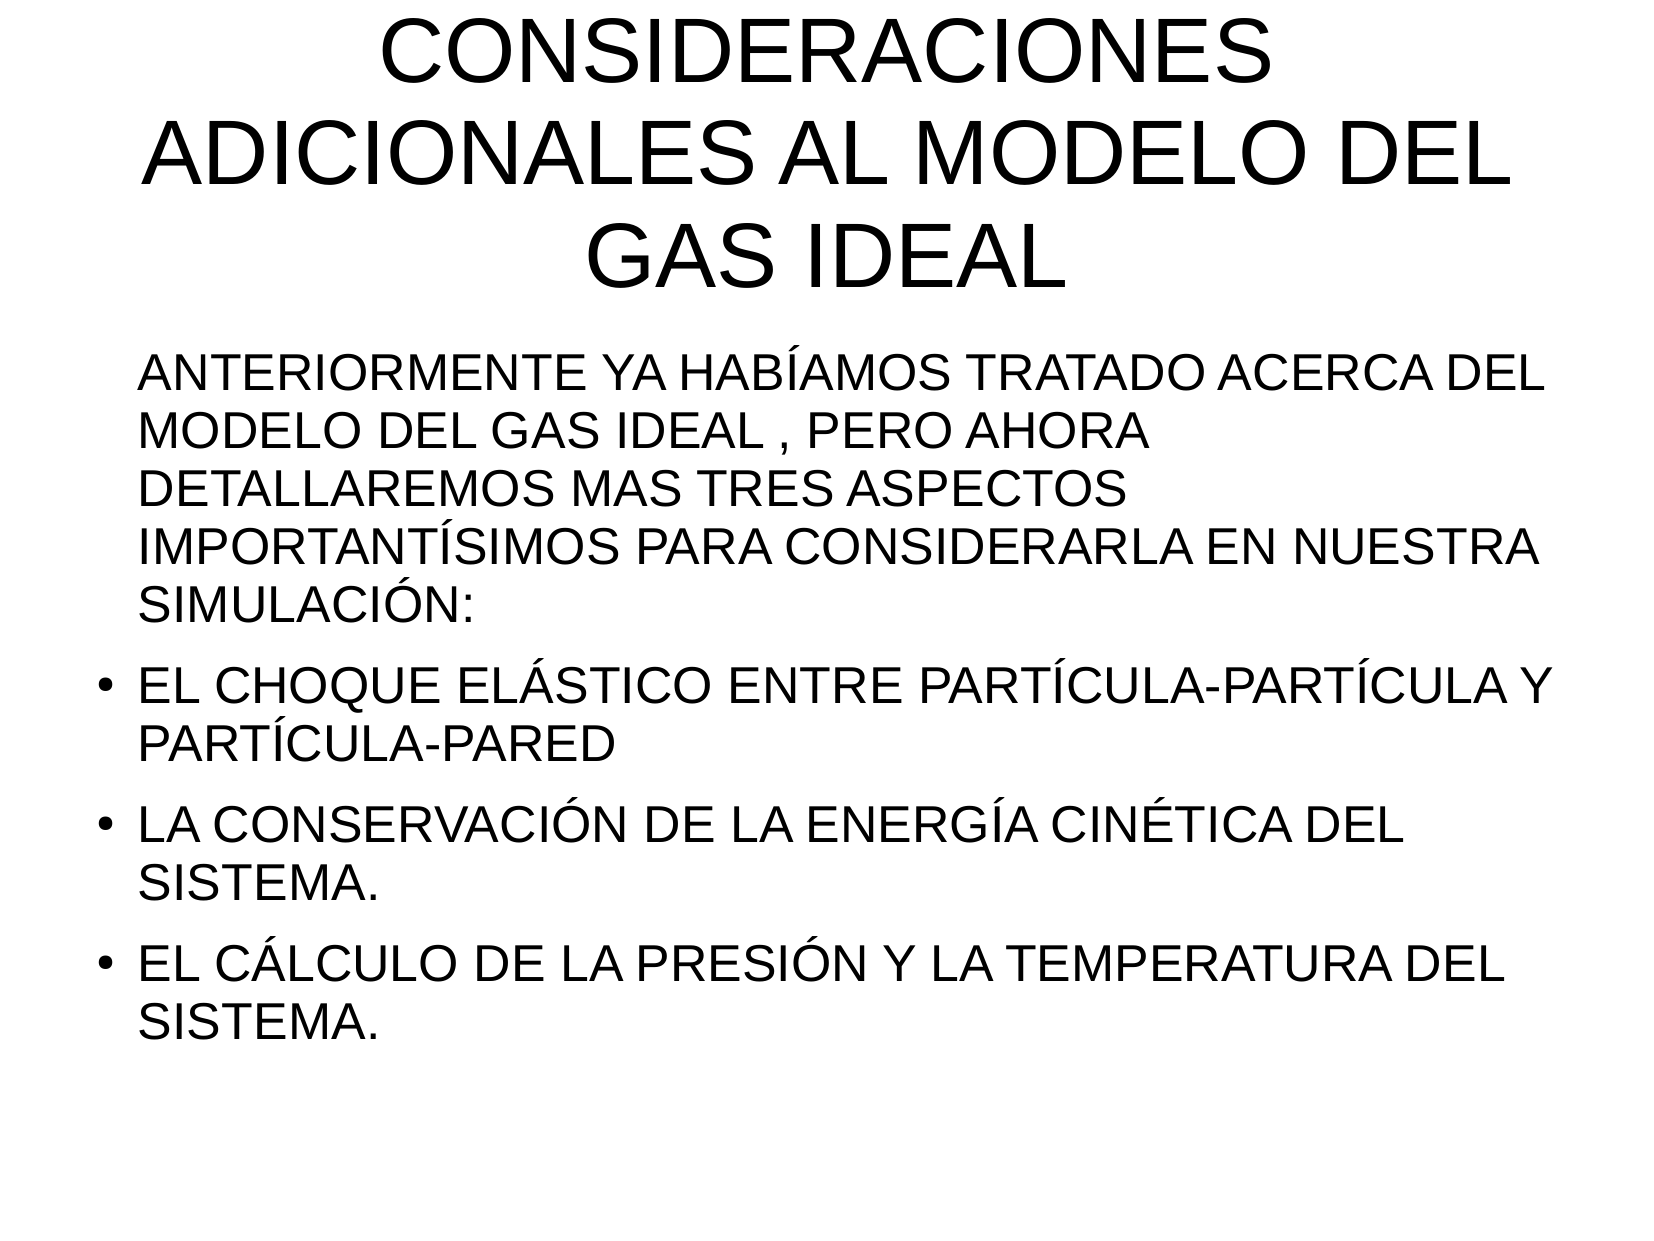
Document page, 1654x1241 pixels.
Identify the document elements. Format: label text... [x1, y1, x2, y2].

list ANTERIORMENTE YA HABÍAMOS TRATADO ACERCA DEL MODELO DEL GAS IDEAL , PERO AHORA DETALLAREMOS MAS TRES ASPECTOS IMPORTANTÍSIMOS PARA CONSIDERARLA EN NUESTRA SIMULACIÓN: EL CHOQUE ELÁSTICO ENTRE PARTÍCULA-PARTÍCULA Y PARTÍCULA-PARED LA CONSERVACIÓN DE LA ENERGÍA CINÉTICA DEL SISTEMA. EL CÁLCULO DE LA PRESIÓN Y LA TEMPERATURA DEL SISTEMA. [82, 343, 1571, 1063]
title CONSIDERACIONES ADICIONALES AL MODELO DEL GAS IDEAL [82, 0, 1571, 307]
